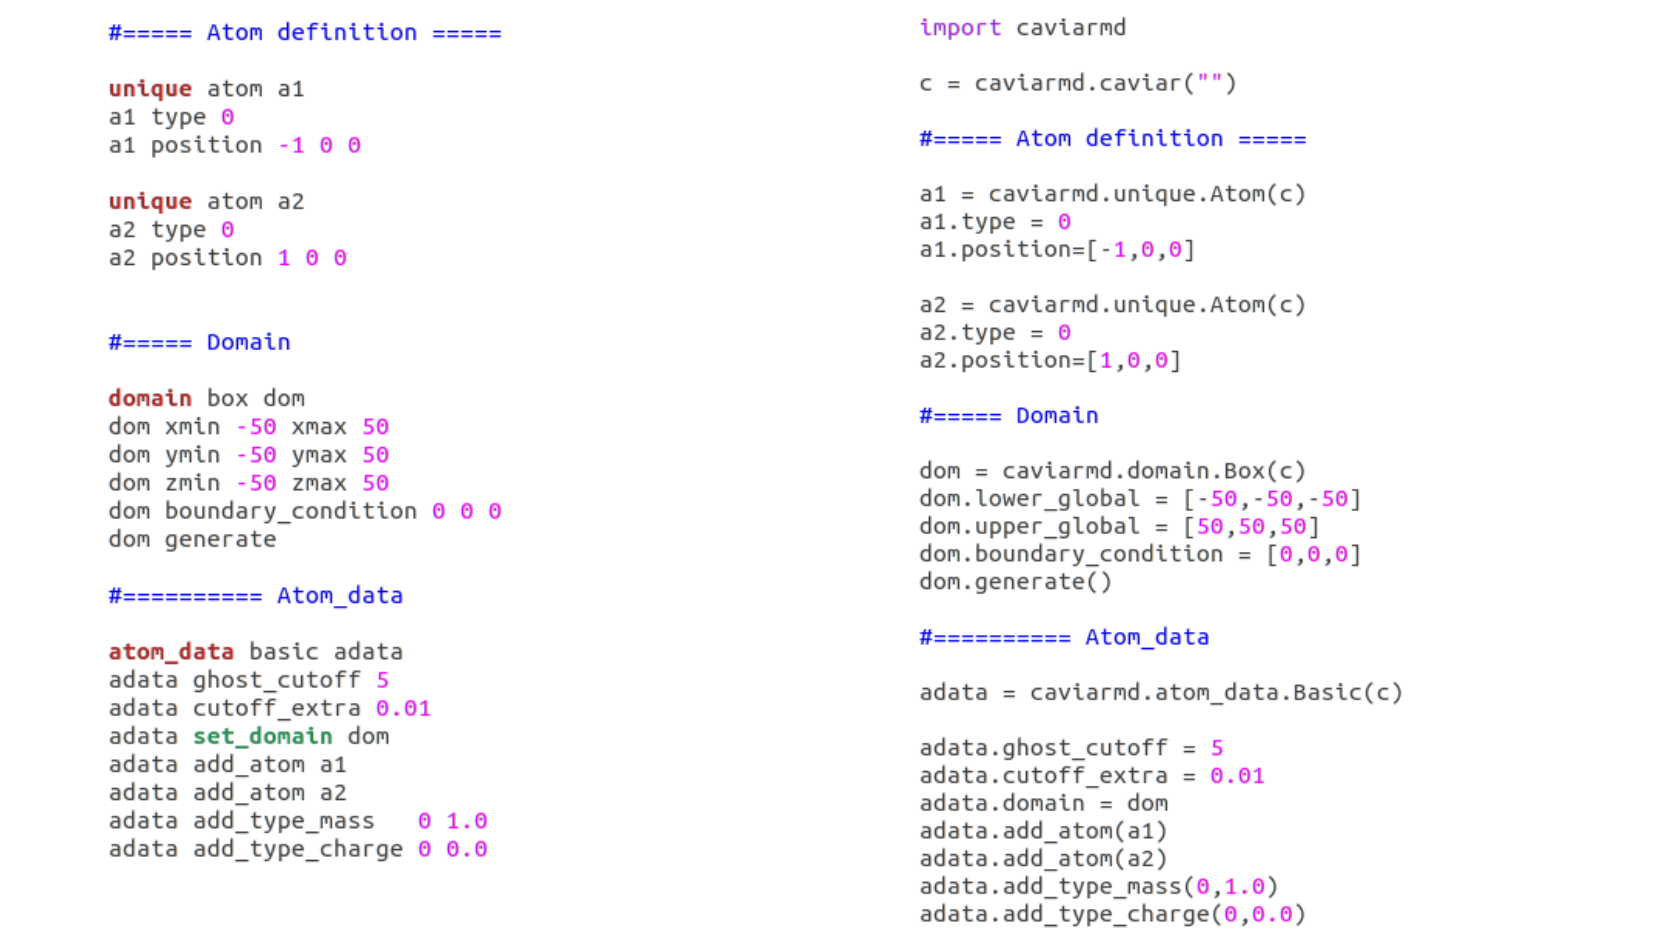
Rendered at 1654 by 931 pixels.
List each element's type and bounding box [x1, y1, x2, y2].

picture [912, 0, 1540, 928]
picture [101, 20, 721, 886]
